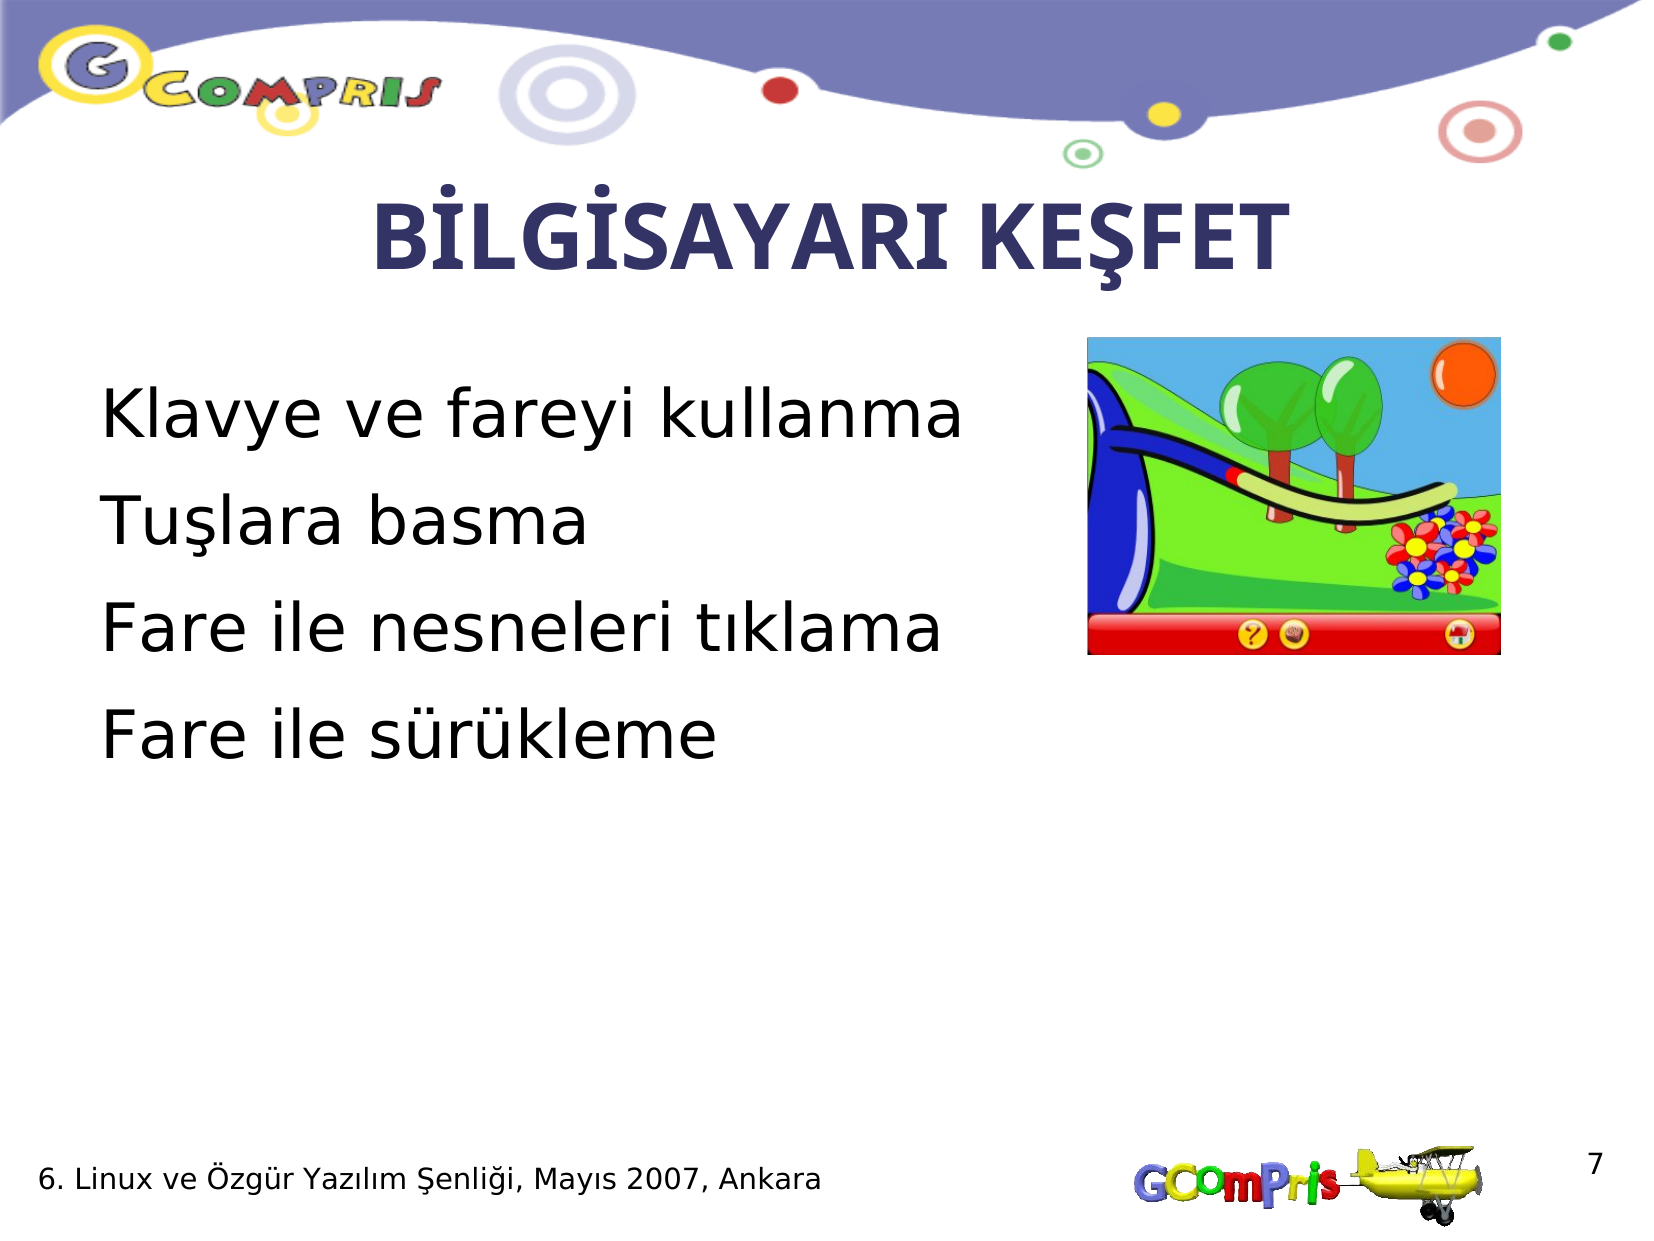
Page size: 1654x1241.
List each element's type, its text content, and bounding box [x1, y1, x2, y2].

picture [1125, 1124, 1494, 1238]
picture [0, 0, 1654, 192]
title BİLGİSAYARI KEŞFET [86, 130, 1576, 338]
picture [1087, 337, 1501, 655]
list Klavye ve fareyi kullanma Tuşlara basma Fare ile nesneleri tıklama Fare ile sürükleme [82, 375, 1571, 1109]
